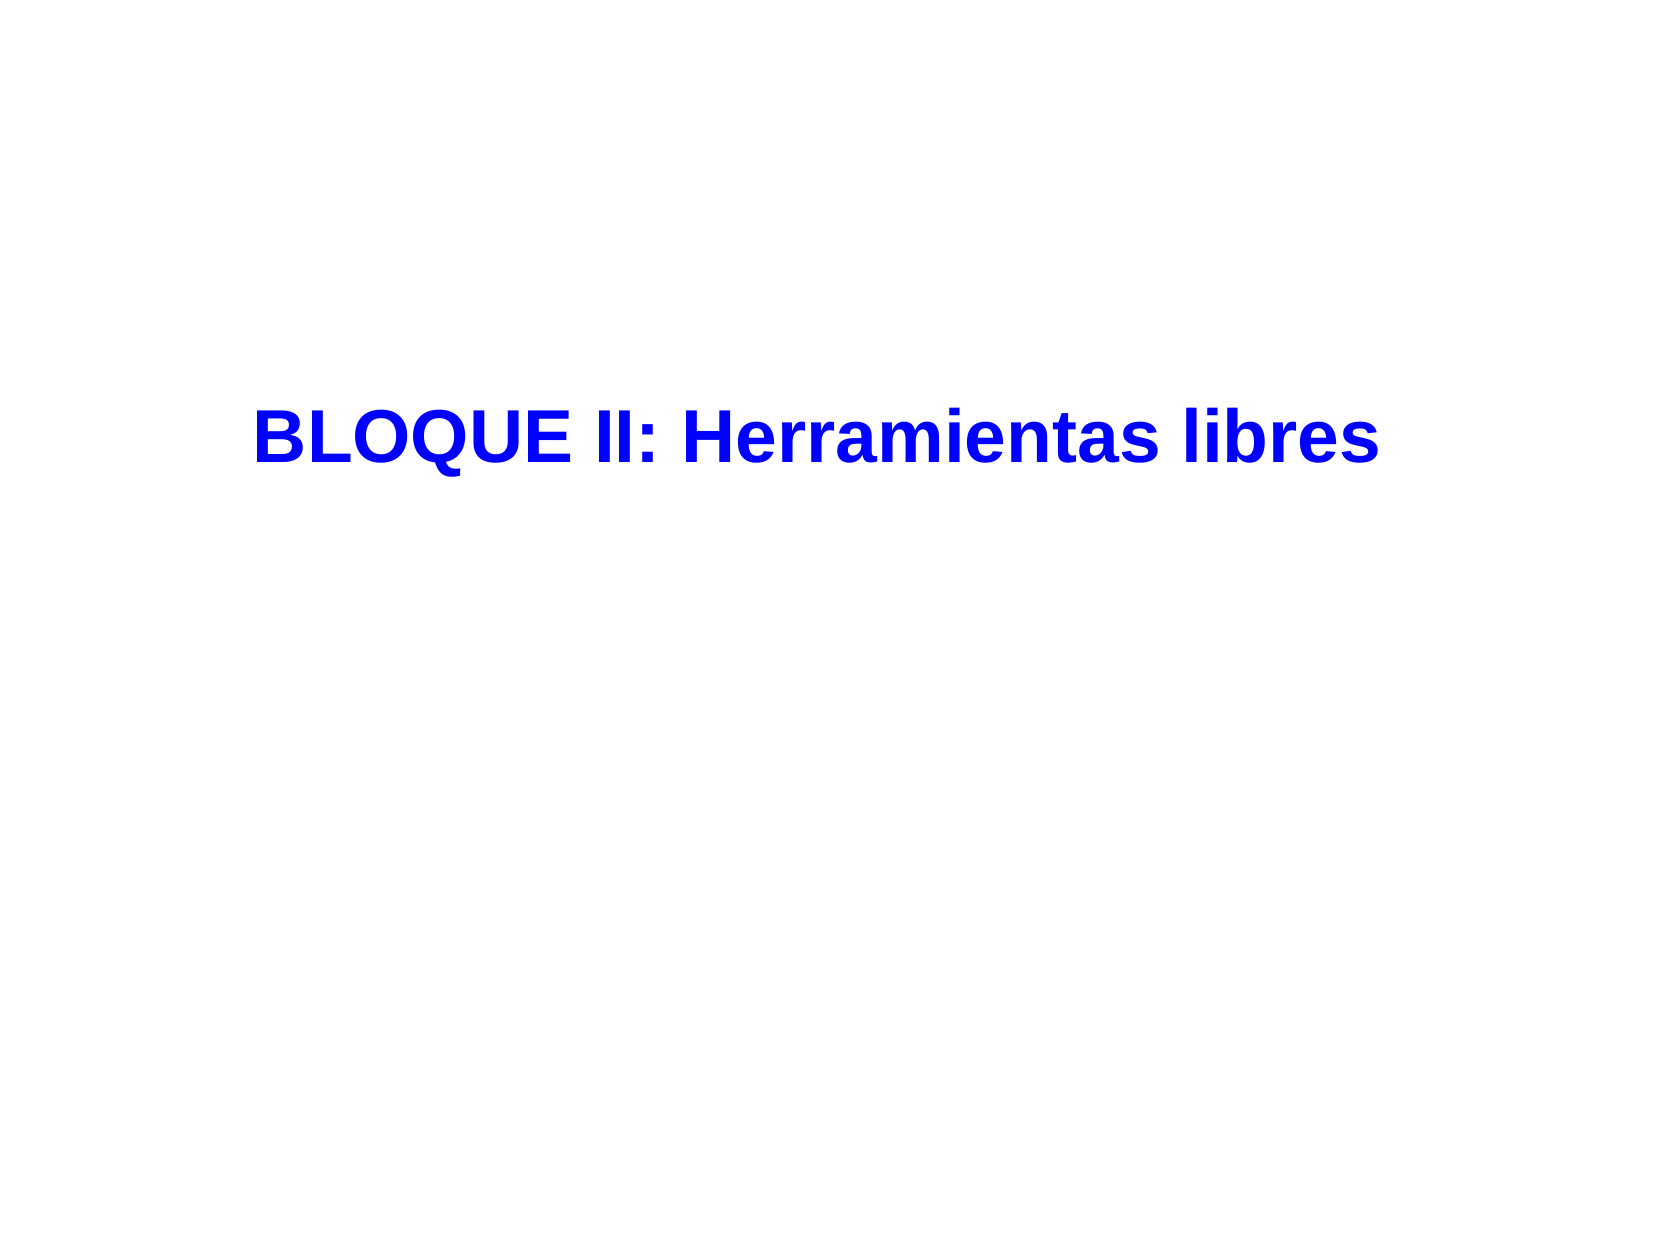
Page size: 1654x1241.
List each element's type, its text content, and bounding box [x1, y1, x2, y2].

text_box BLOQUE II: Herramientas libres [90, 387, 1546, 524]
